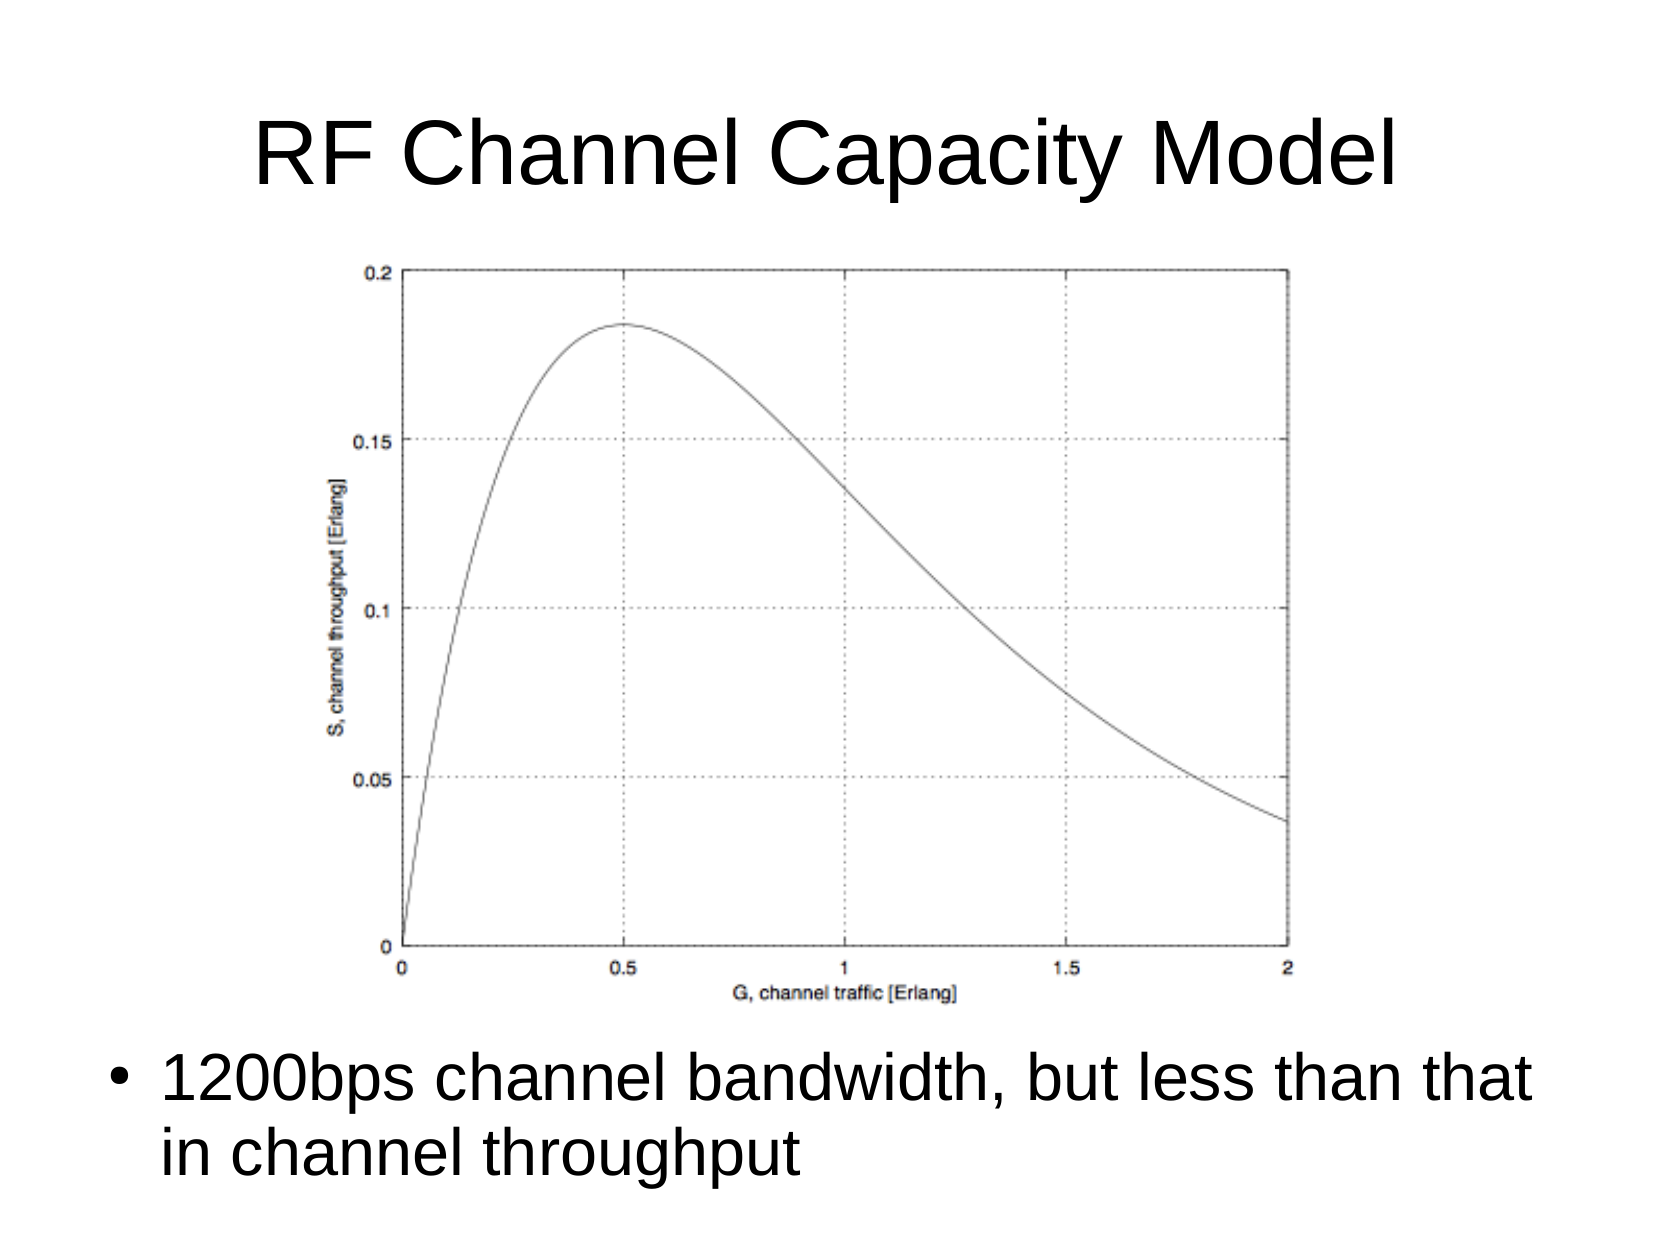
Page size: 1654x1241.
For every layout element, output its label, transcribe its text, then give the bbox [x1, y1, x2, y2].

picture [254, 209, 1395, 1035]
list 1200bps channel bandwidth, but less than that in channel throughput [90, 1040, 1579, 1241]
title RF Channel Capacity Model [82, 49, 1571, 257]
